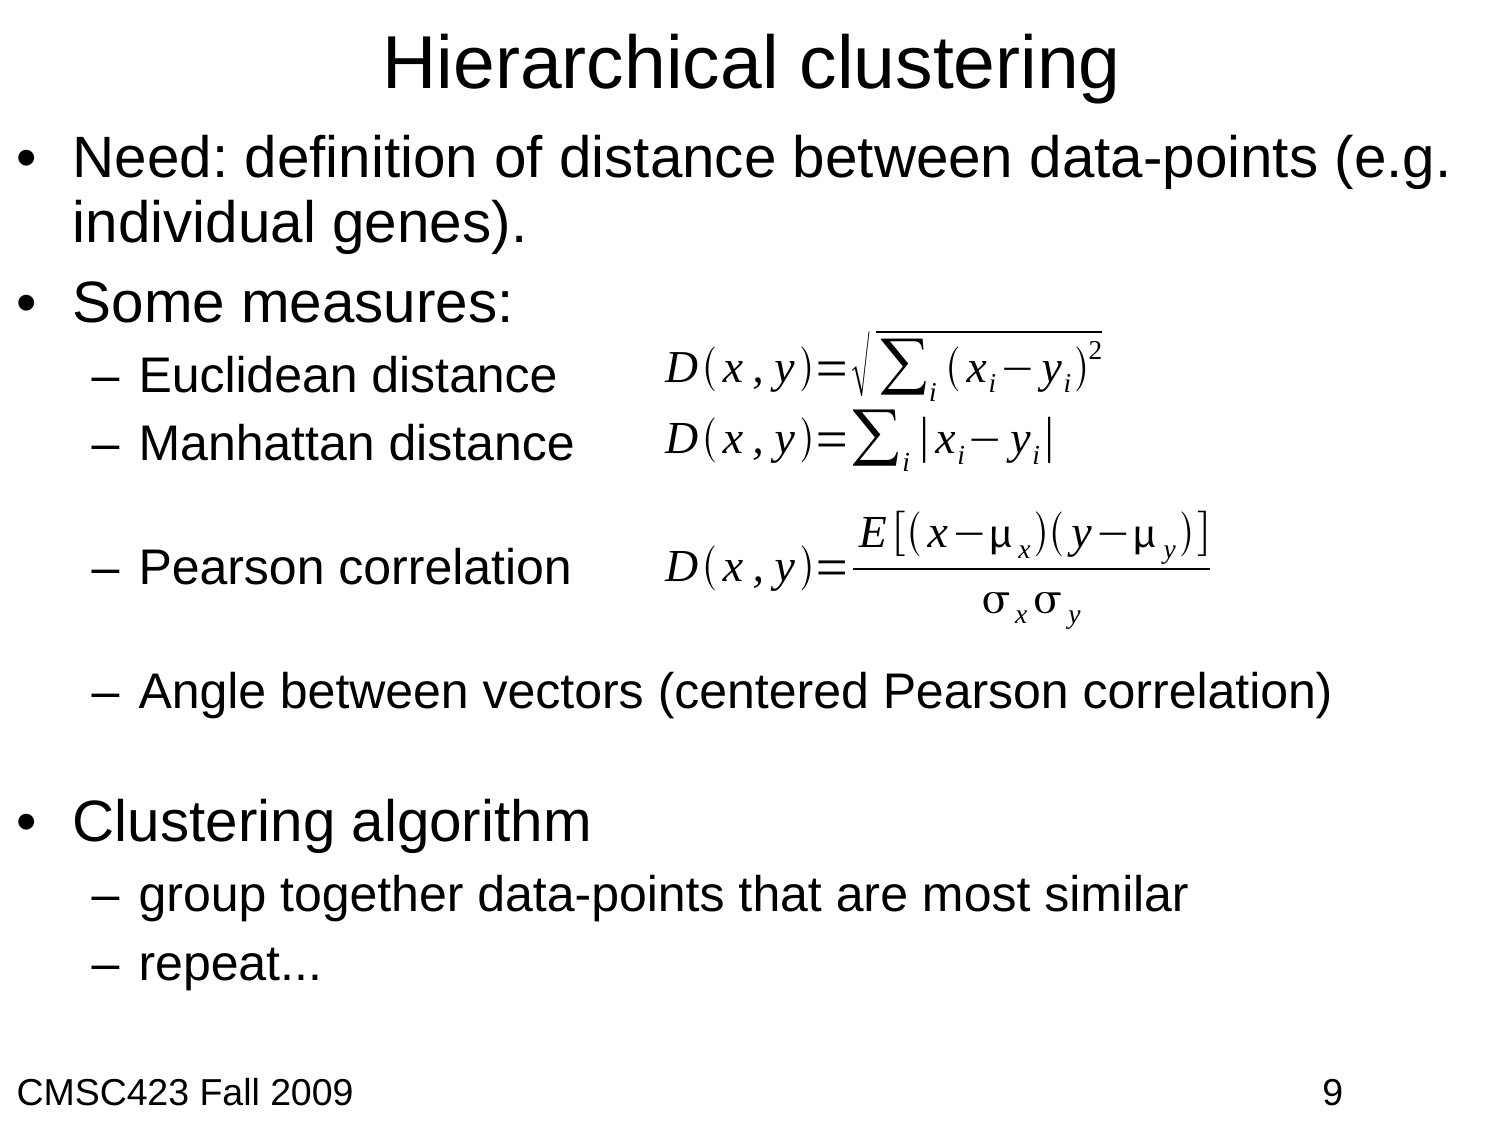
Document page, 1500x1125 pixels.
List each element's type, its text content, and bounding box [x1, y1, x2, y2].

chart [655, 506, 1219, 631]
title Hierarchical clustering [19, 17, 1485, 108]
chart [655, 329, 1109, 480]
list Need: definition of distance between data-points (e.g. individual genes). Some measures: Euclidean distance Manhattan distance Pearson correlation Angle between vectors (centered Pearson correlation) Clustering algorithm group together data-points that are most similar repeat... [16, 124, 1485, 1057]
